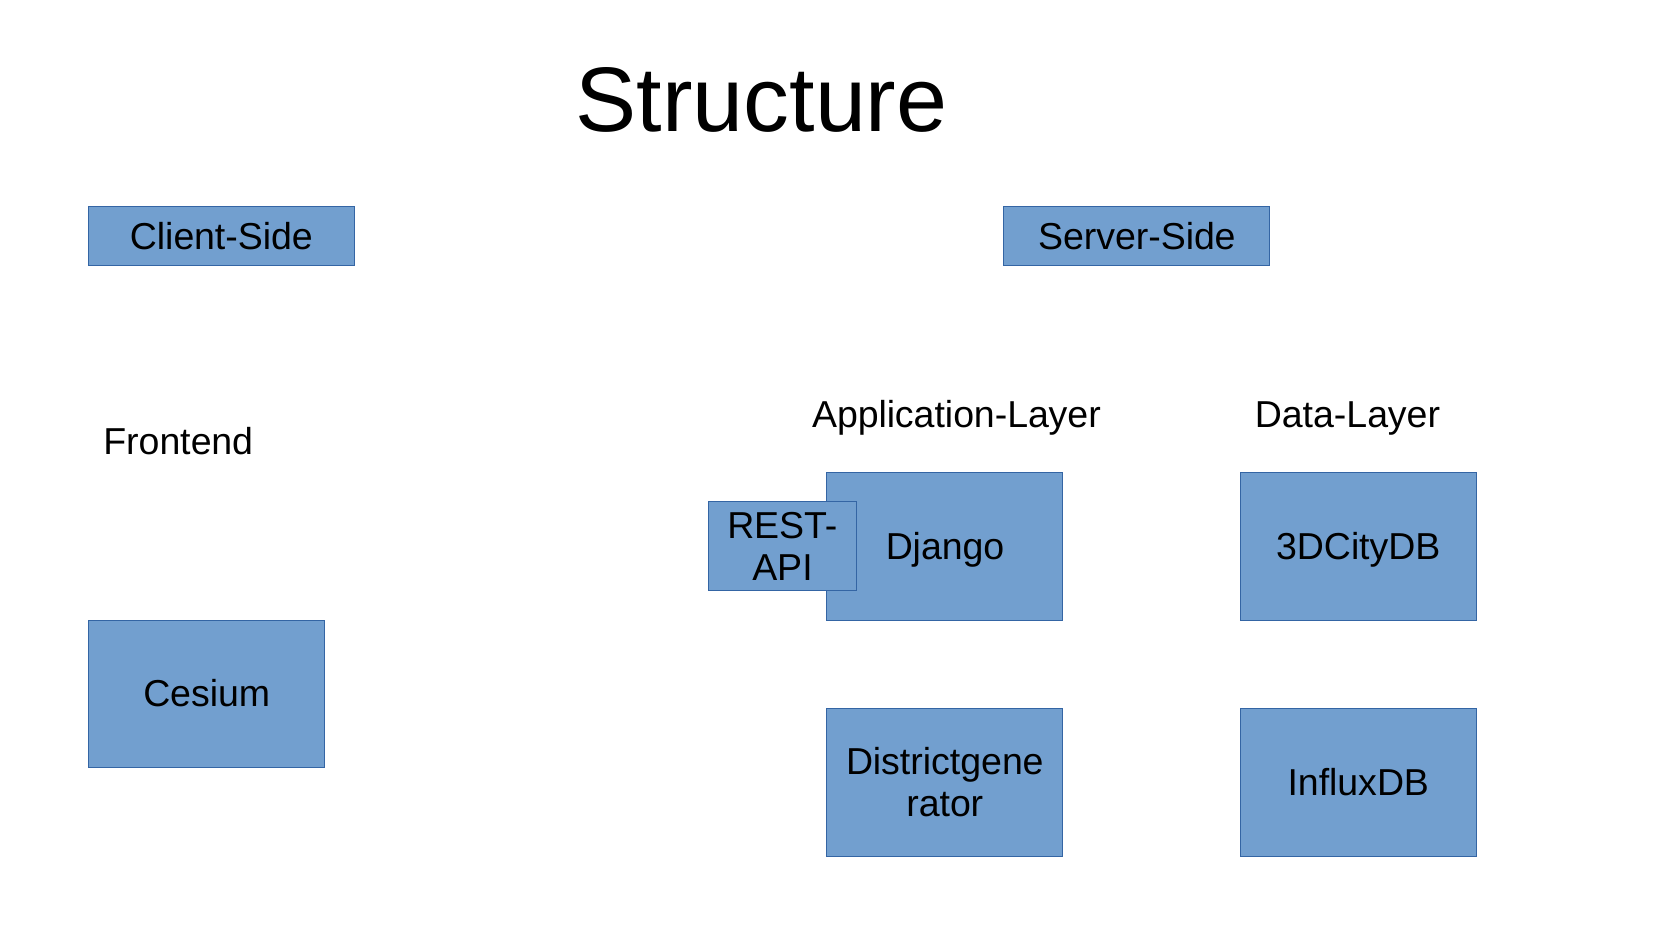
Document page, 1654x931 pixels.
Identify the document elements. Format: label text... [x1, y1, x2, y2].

text_box Data-Layer [1240, 386, 1565, 443]
text_box Server-Side [1003, 206, 1270, 266]
text_box Cesium [88, 620, 325, 768]
text_box Frontend [88, 413, 355, 471]
text_box Client-Side [88, 206, 355, 266]
text_box Application-Layer [797, 386, 1123, 443]
title Structure [17, 21, 1506, 178]
text_box Django [826, 472, 1063, 621]
text_box 3DCityDB [1240, 472, 1477, 621]
text_box REST-API [708, 501, 857, 591]
text_box Districtgenerator [826, 708, 1063, 857]
text_box InfluxDB [1240, 708, 1477, 857]
